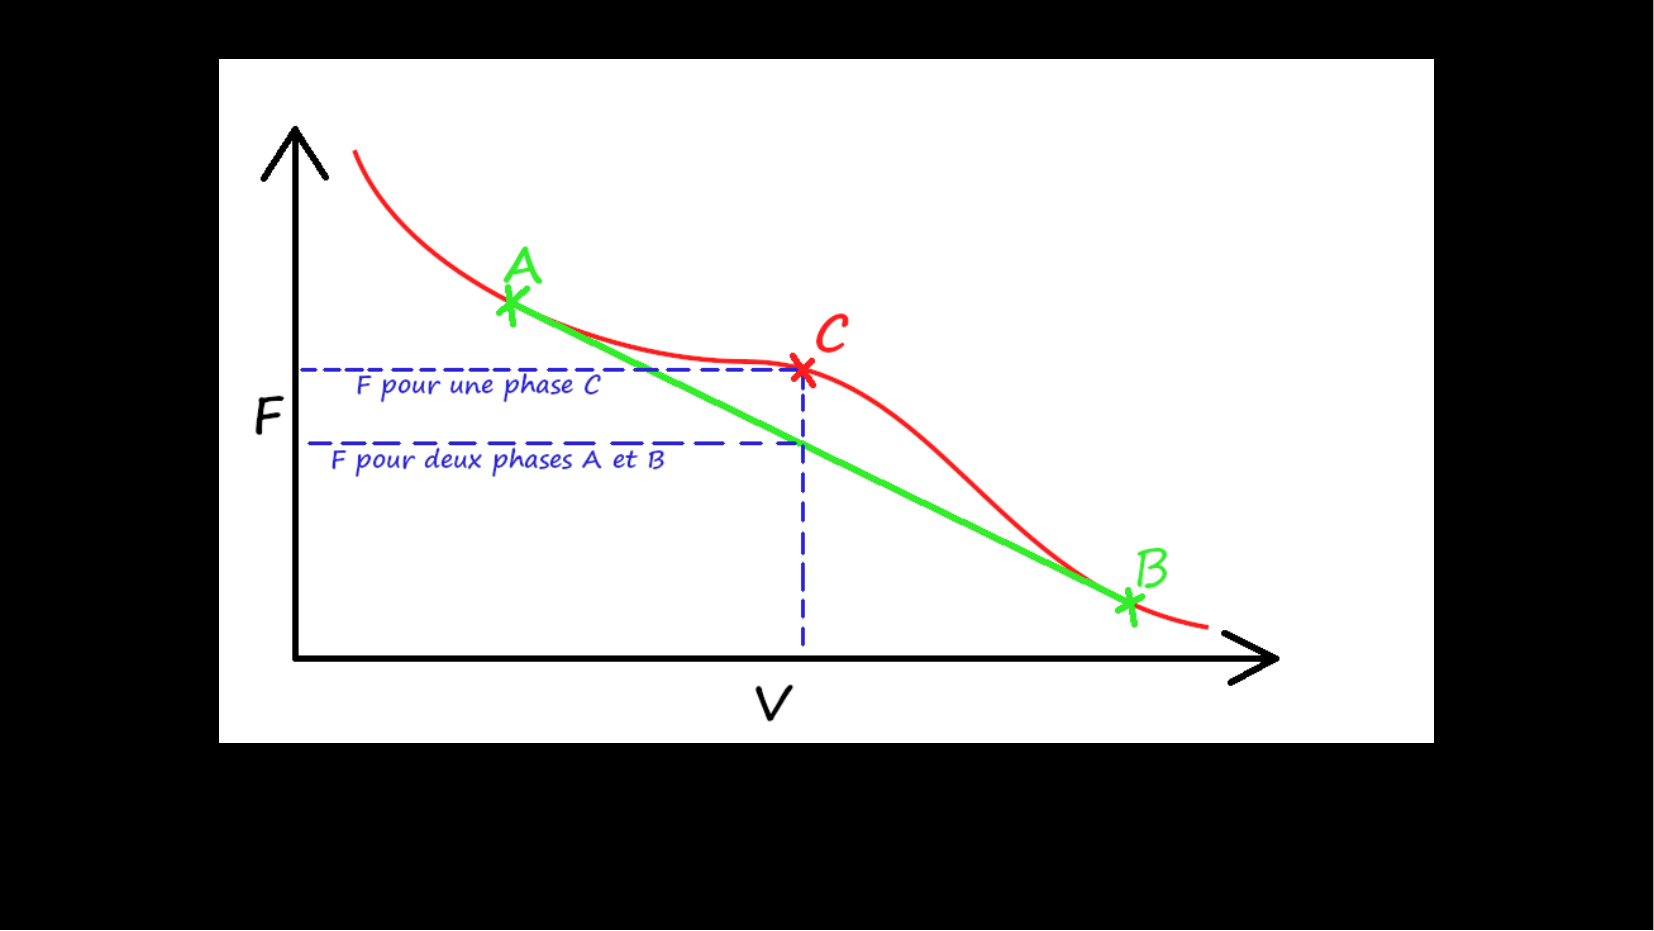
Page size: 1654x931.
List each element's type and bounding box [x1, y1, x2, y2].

picture [219, 59, 1434, 743]
